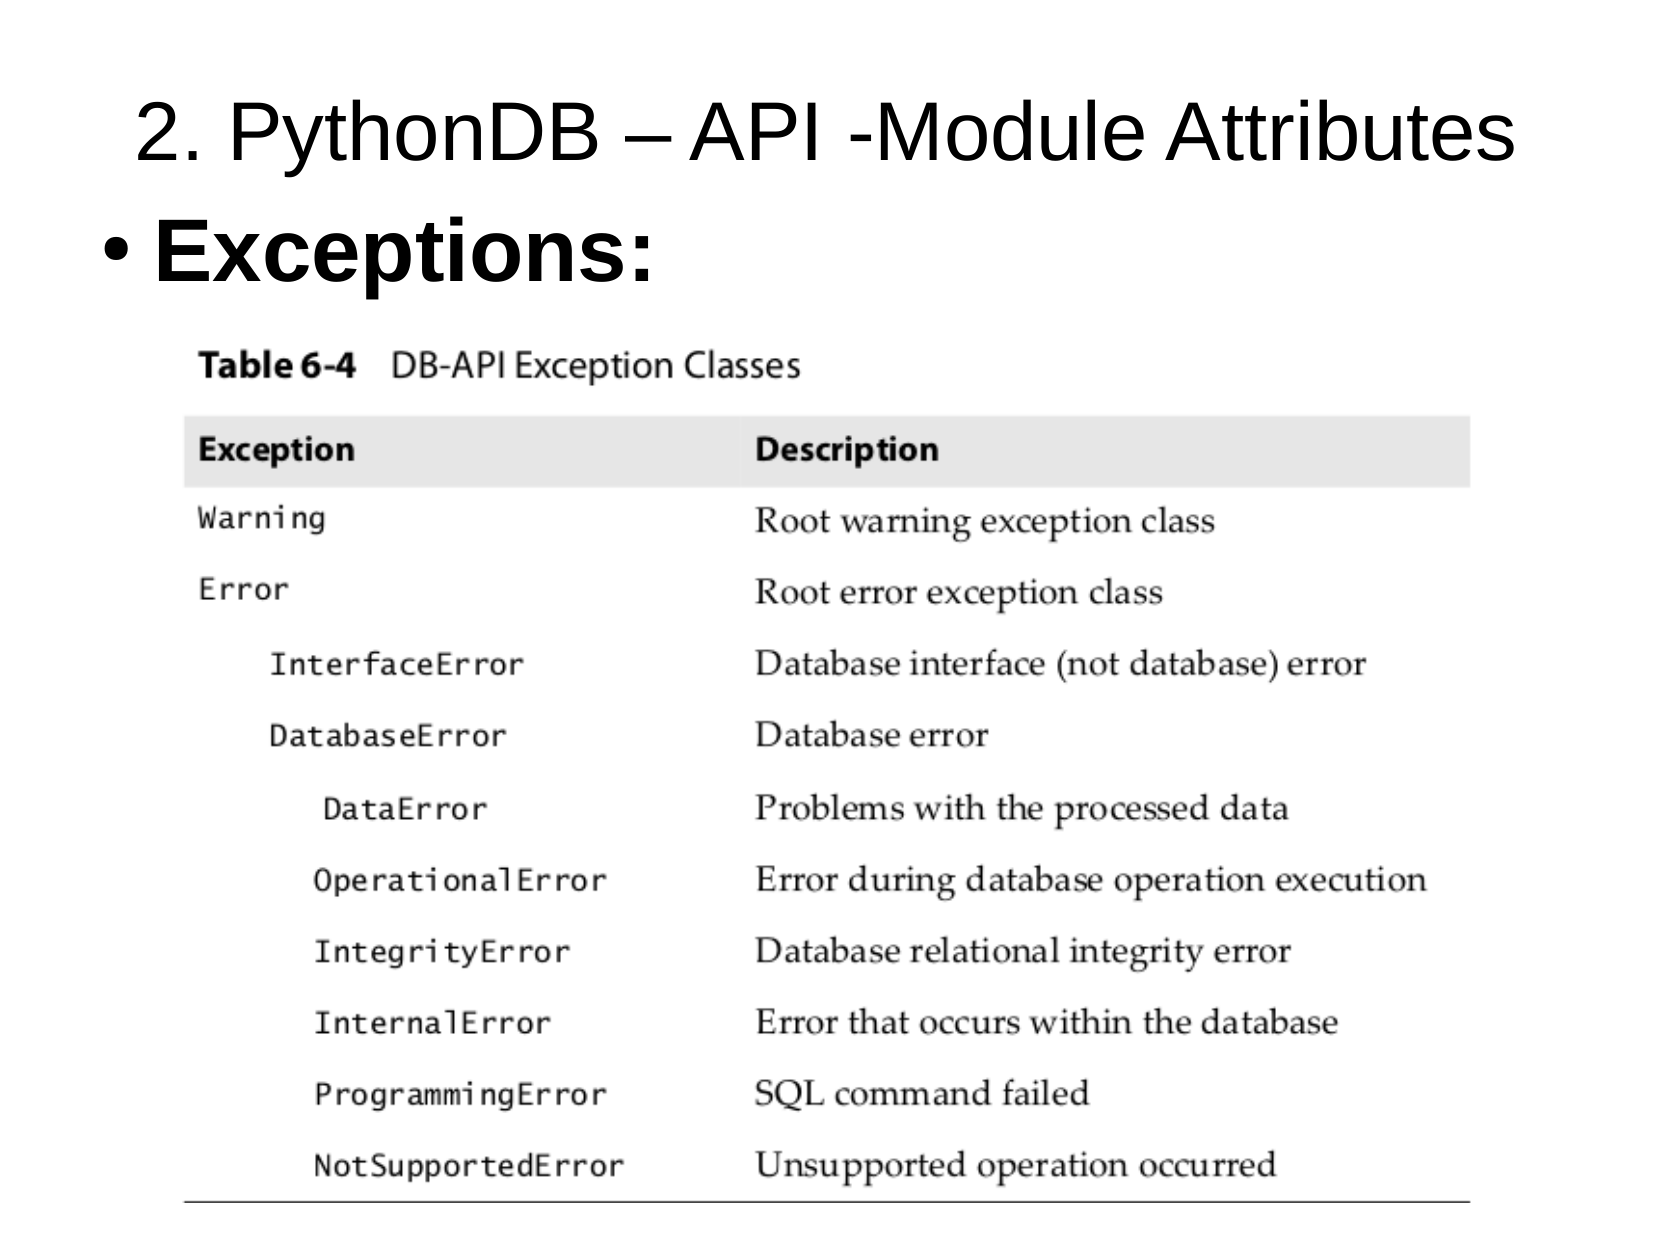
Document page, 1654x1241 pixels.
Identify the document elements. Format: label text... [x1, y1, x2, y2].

title 2. PythonDB – API -Module Attributes [82, 62, 1571, 200]
picture [165, 318, 1501, 1203]
list Exceptions: [82, 200, 1607, 1193]
